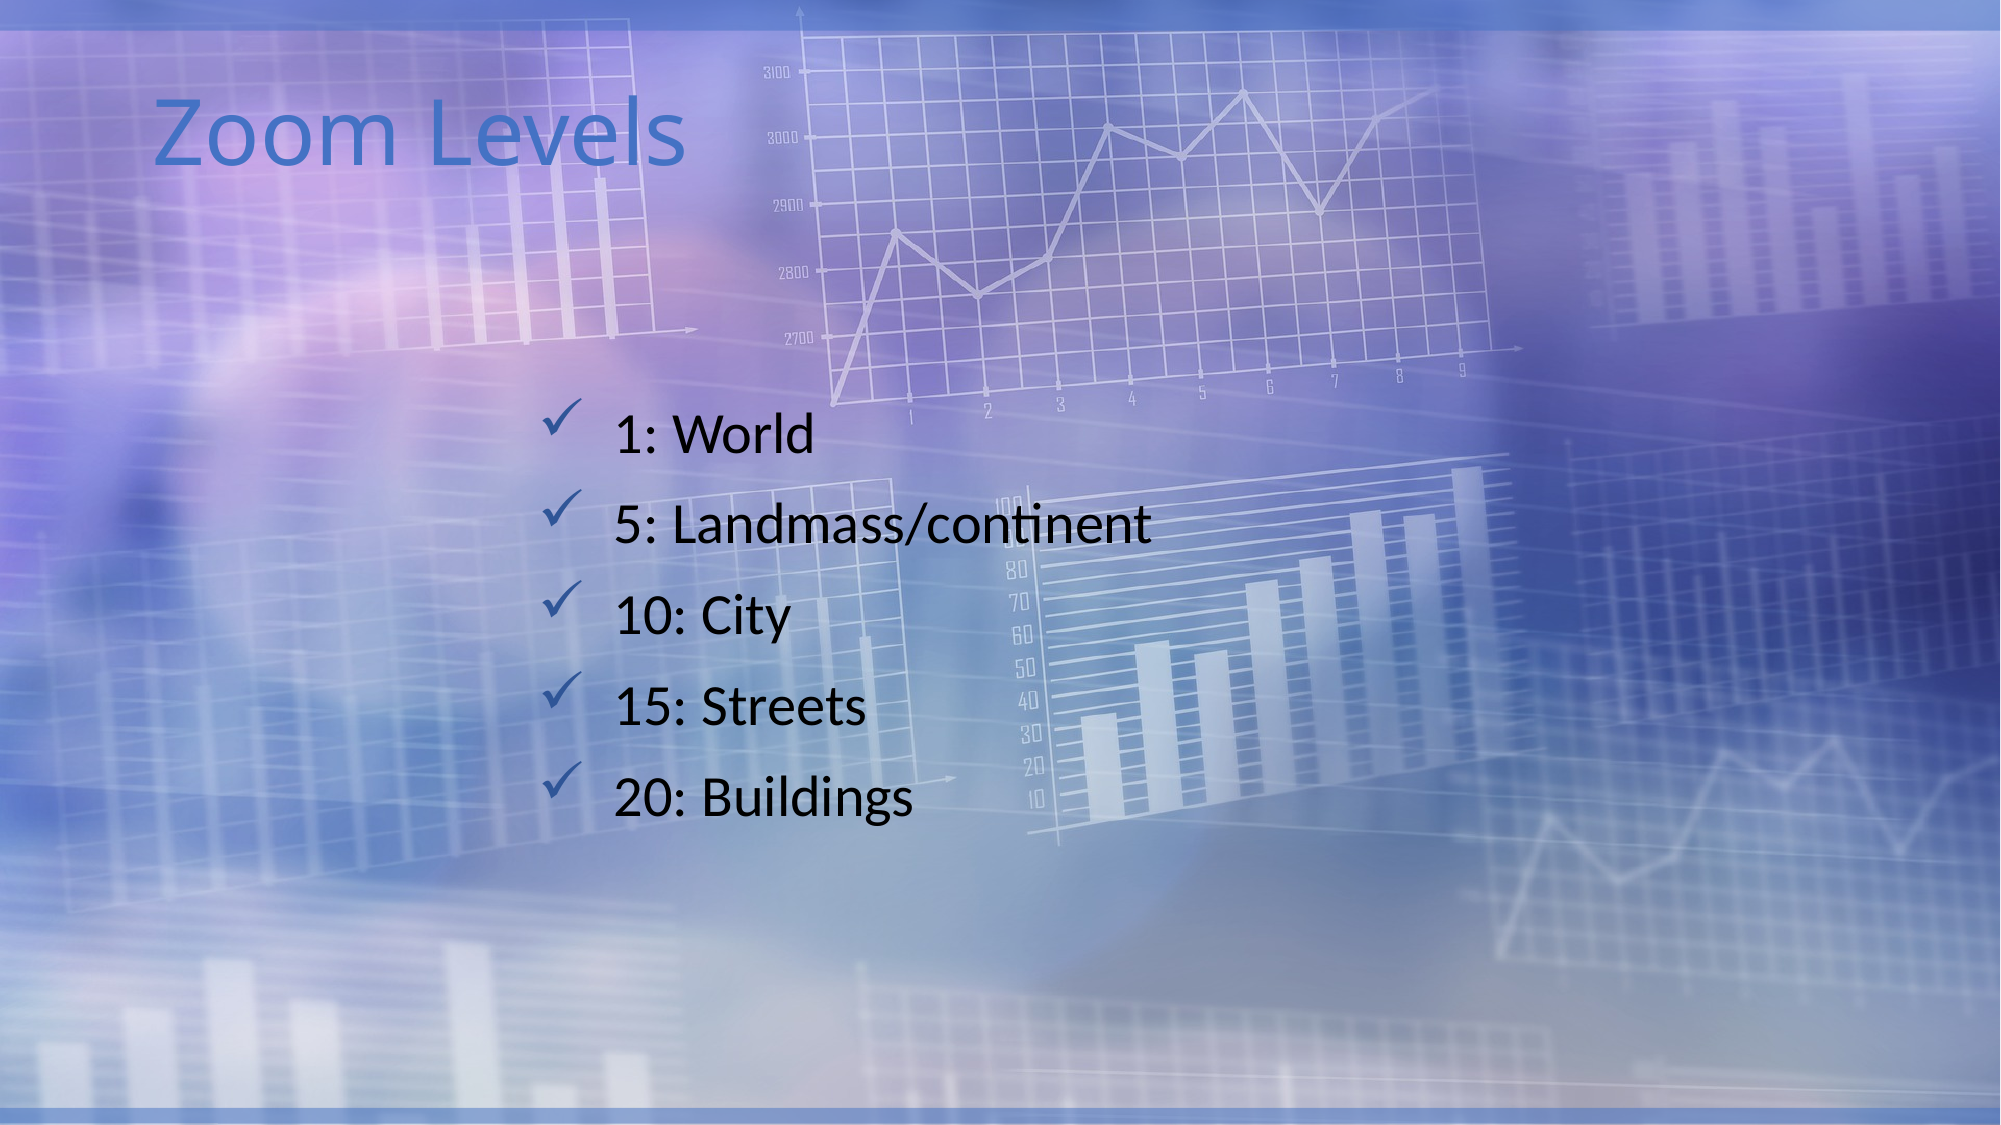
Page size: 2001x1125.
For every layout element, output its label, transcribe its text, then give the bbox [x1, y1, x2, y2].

list 1: World 5: Landmass/continent 10: City 15: Streets 20: Buildings [522, 387, 1555, 853]
picture [0, 31, 2001, 1125]
title Zoom Levels [137, 59, 1863, 197]
